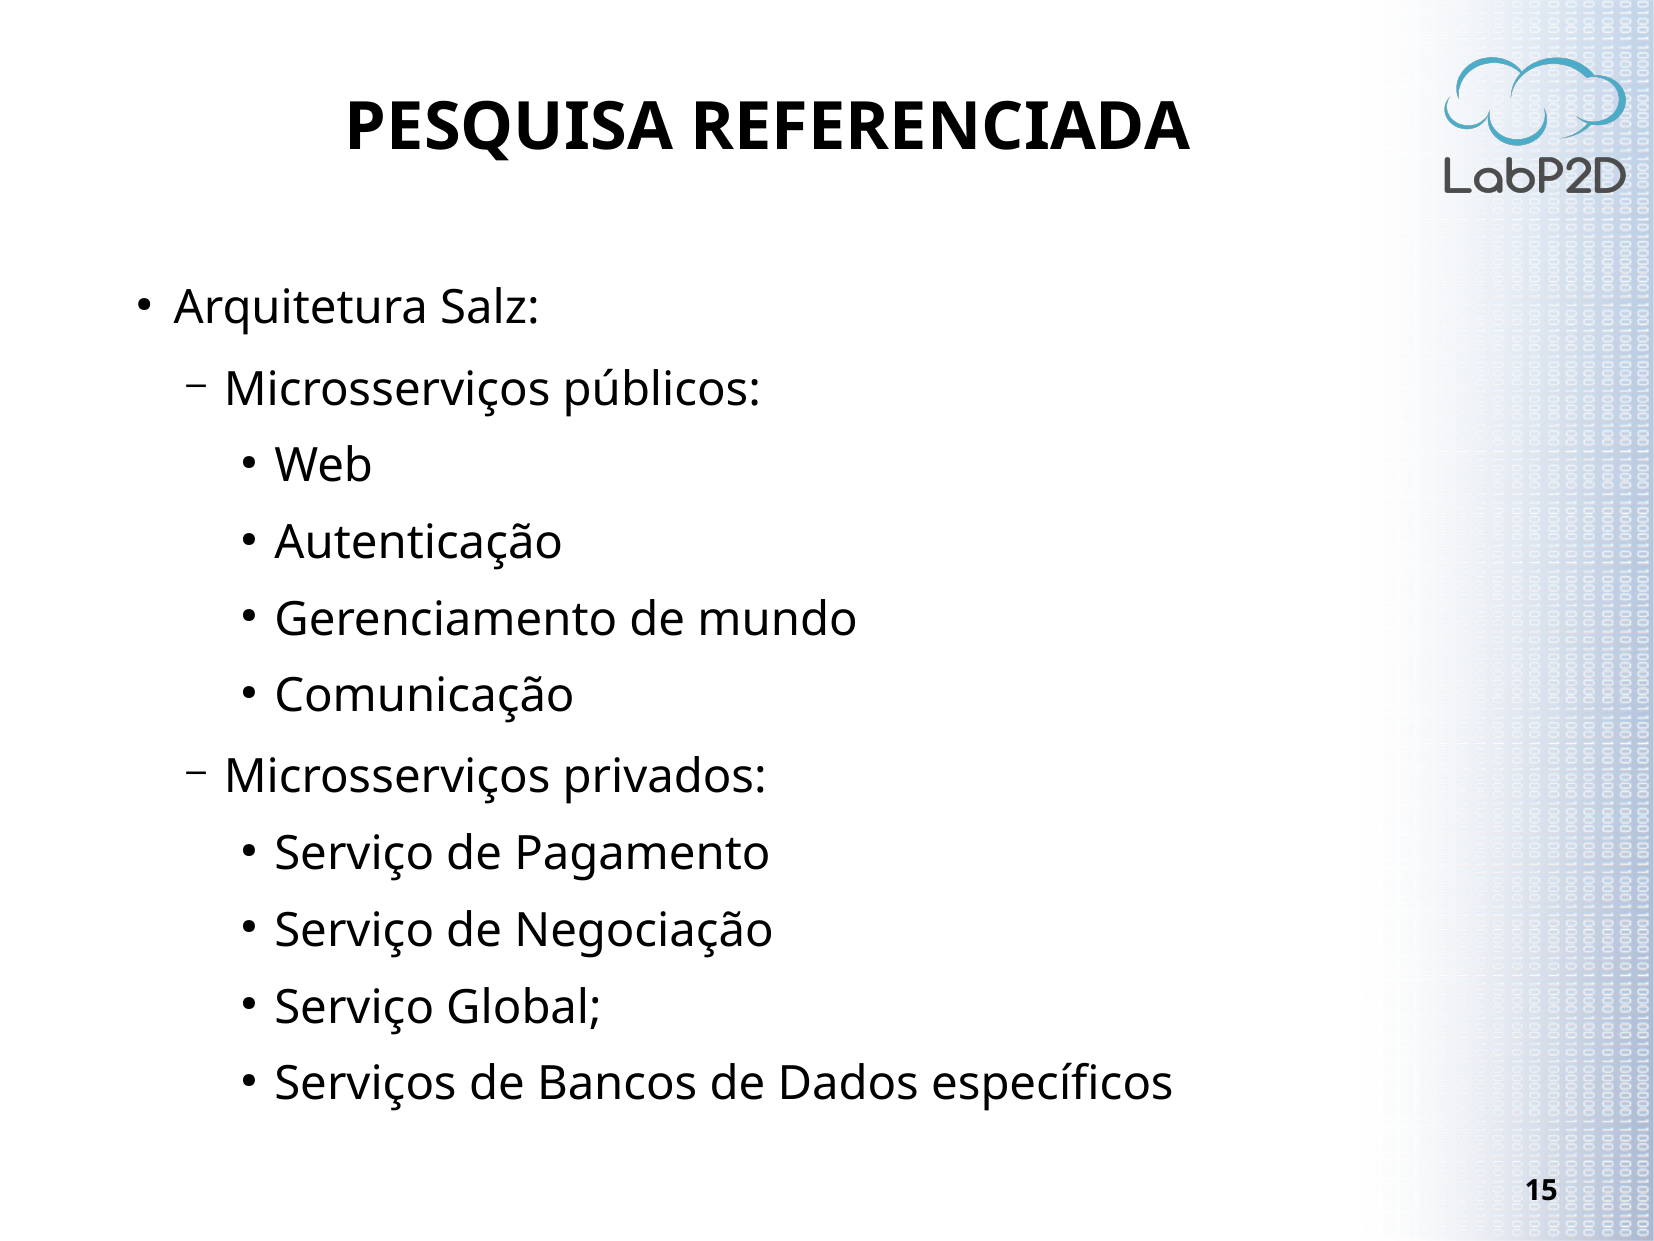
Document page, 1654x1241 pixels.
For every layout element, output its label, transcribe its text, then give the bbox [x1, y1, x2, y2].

picture [1360, 1, 1654, 1240]
list Arquitetura Salz: Microsserviços públicos: Web Autenticação Gerenciamento de mundo Comunicação Microsserviços privados: Serviço de Pagamento Serviço de Negociação Serviço Global; Serviços de Bancos de Dados específicos [123, 271, 1406, 1116]
title PESQUISA REFERENCIADA [82, 19, 1453, 227]
